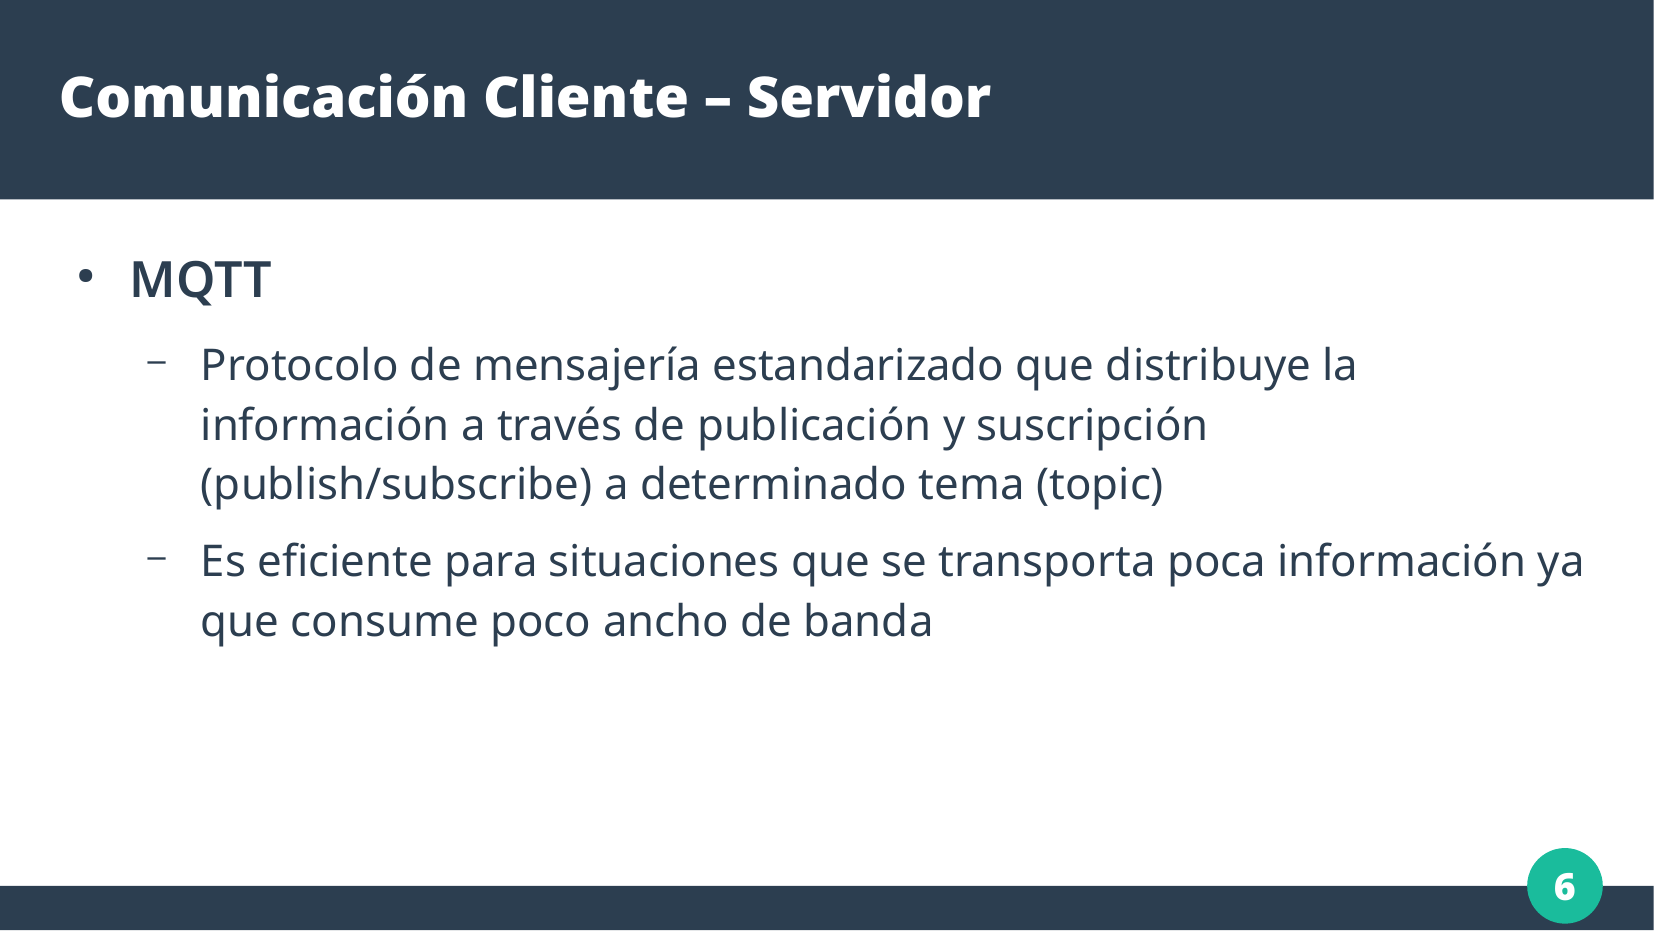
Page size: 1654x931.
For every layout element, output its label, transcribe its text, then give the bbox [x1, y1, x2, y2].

list MQTT Protocolo de mensajería estandarizado que distribuye la información a través de publicación y suscripción (publish/subscribe) a determinado tema (topic) Es eficiente para situaciones que se transporta poca información ya que consume poco ancho de banda [59, 243, 1595, 864]
title Comunicación Cliente – Servidor [59, 37, 1595, 155]
